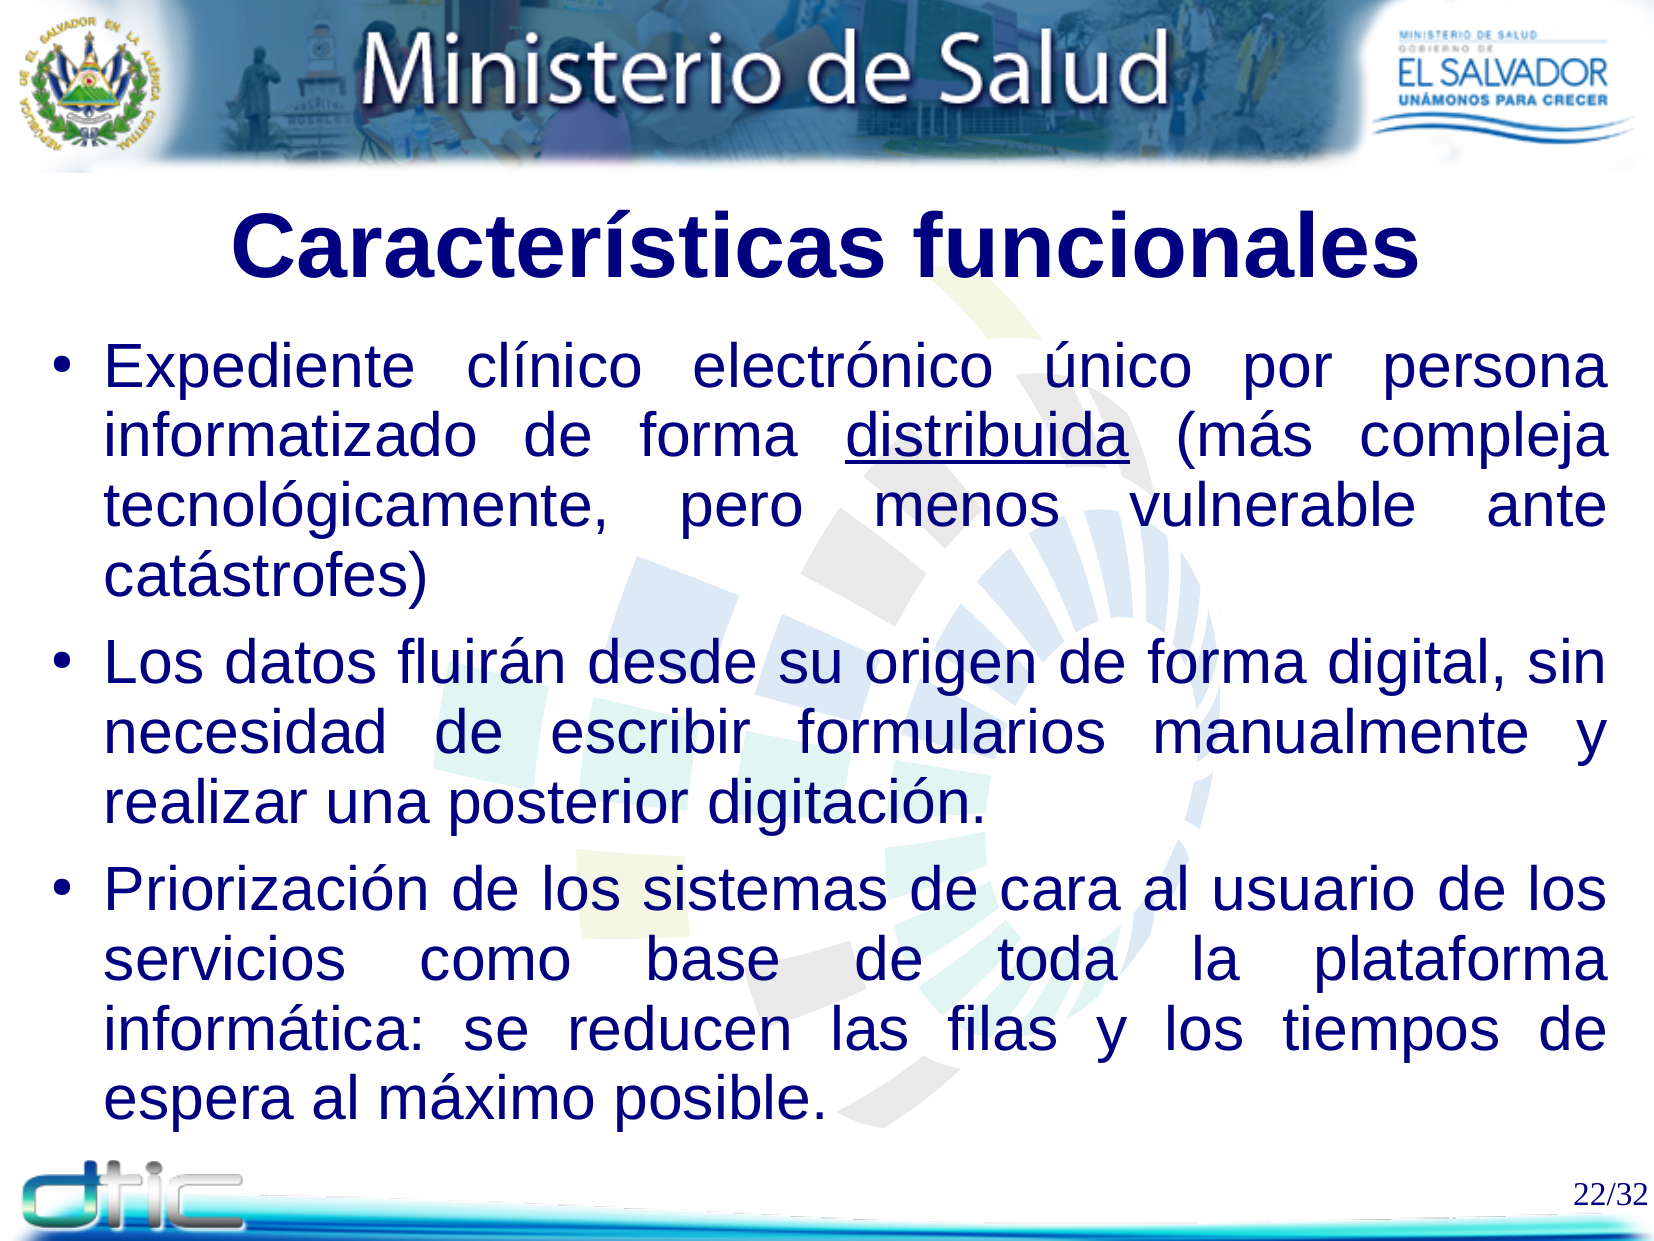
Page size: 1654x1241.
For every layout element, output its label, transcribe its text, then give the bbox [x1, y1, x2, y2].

picture [12, 1160, 1654, 1241]
title Características funcionales [82, 194, 1571, 298]
picture [0, 0, 1654, 173]
text_box <número>/32 [1322, 1175, 1650, 1240]
list Expediente clínico electrónico único por persona informatizado de forma distribuida (más compleja tecnológicamente, pero menos vulnerable ante catástrofes) Los datos fluirán desde su origen de forma digital, sin necesidad de escribir formularios manualmente y realizar una posterior digitación. Priorización de los sistemas de cara al usuario de los servicios como base de toda la plataforma informática: se reducen las filas y los tiempos de espera al máximo posible. [33, 330, 1611, 1148]
